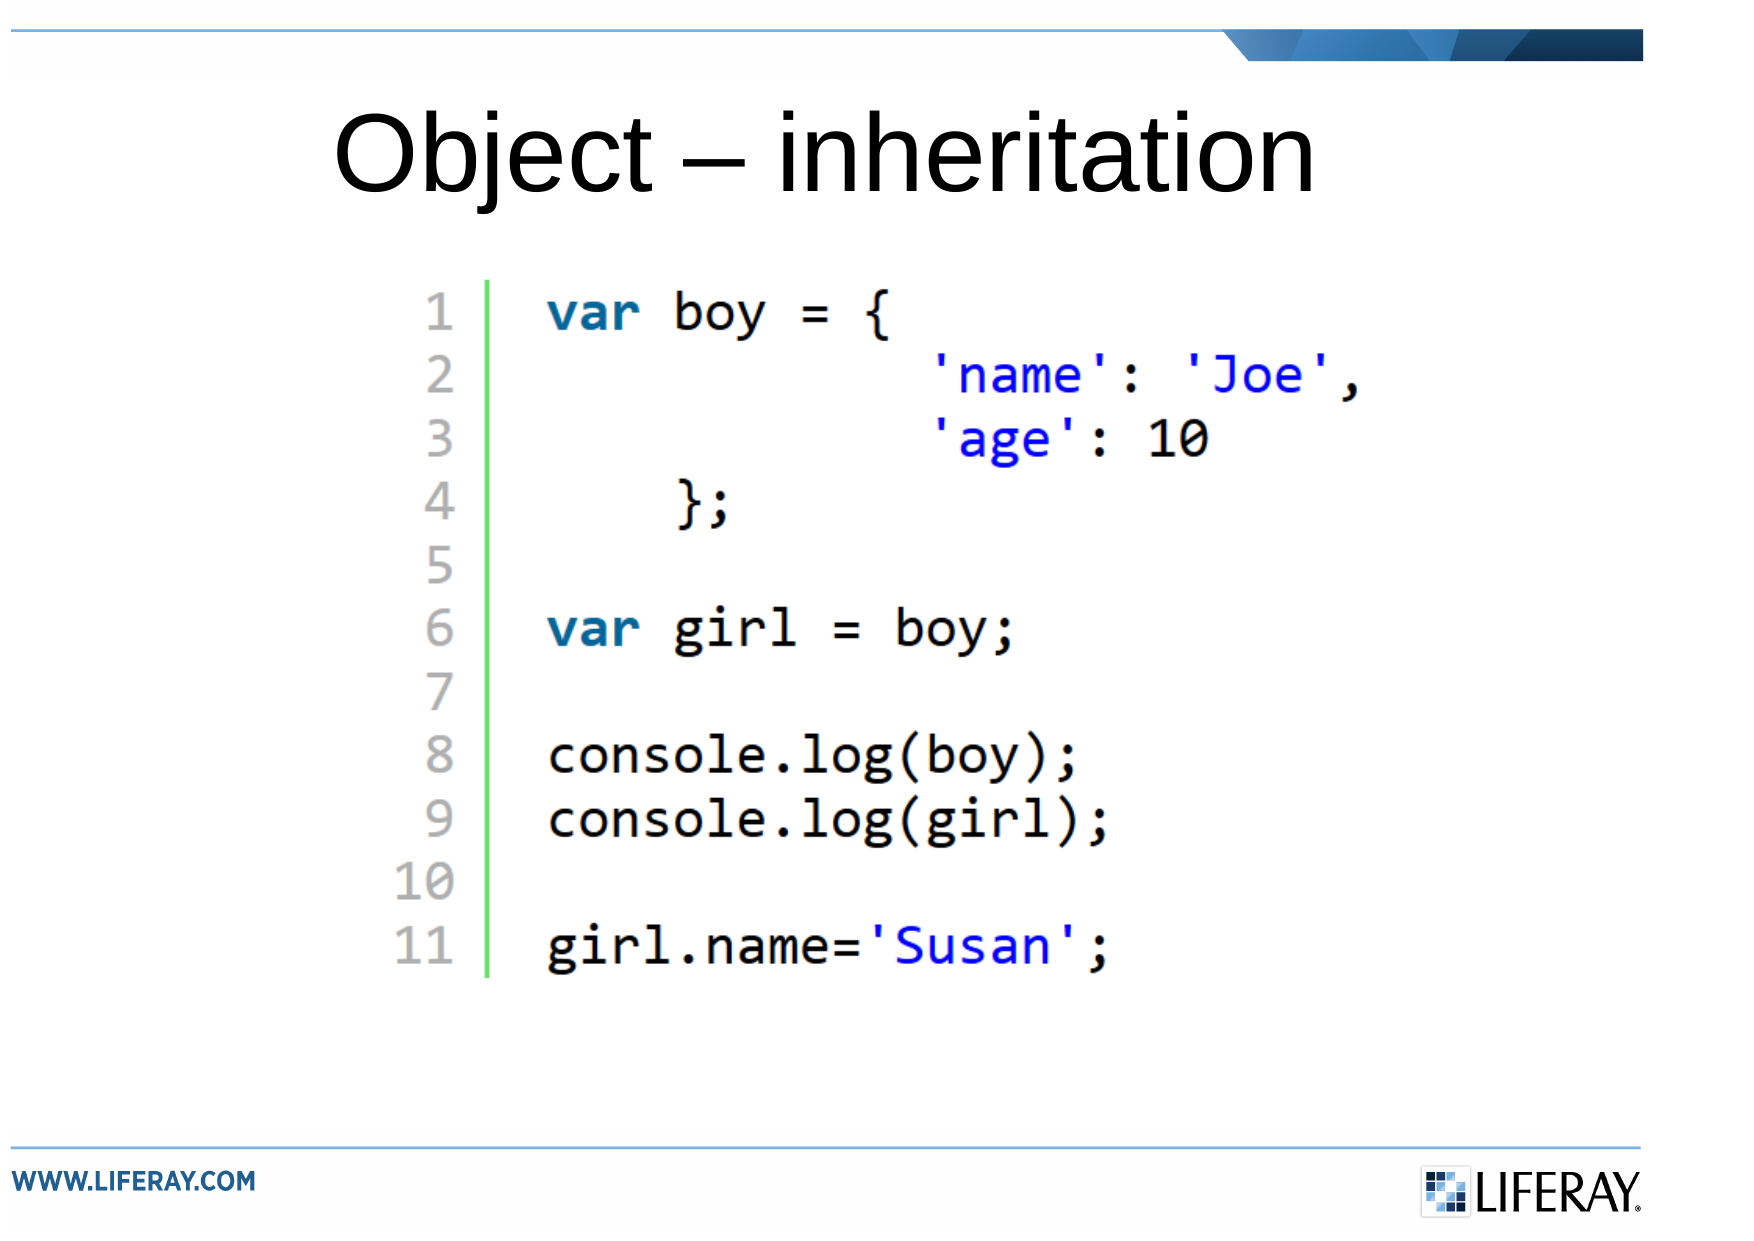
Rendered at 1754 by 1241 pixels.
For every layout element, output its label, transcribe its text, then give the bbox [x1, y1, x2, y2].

picture [385, 266, 1382, 978]
picture [11, 0, 1644, 84]
picture [9, 1124, 1642, 1234]
title Object – inheritation [82, 49, 1571, 257]
